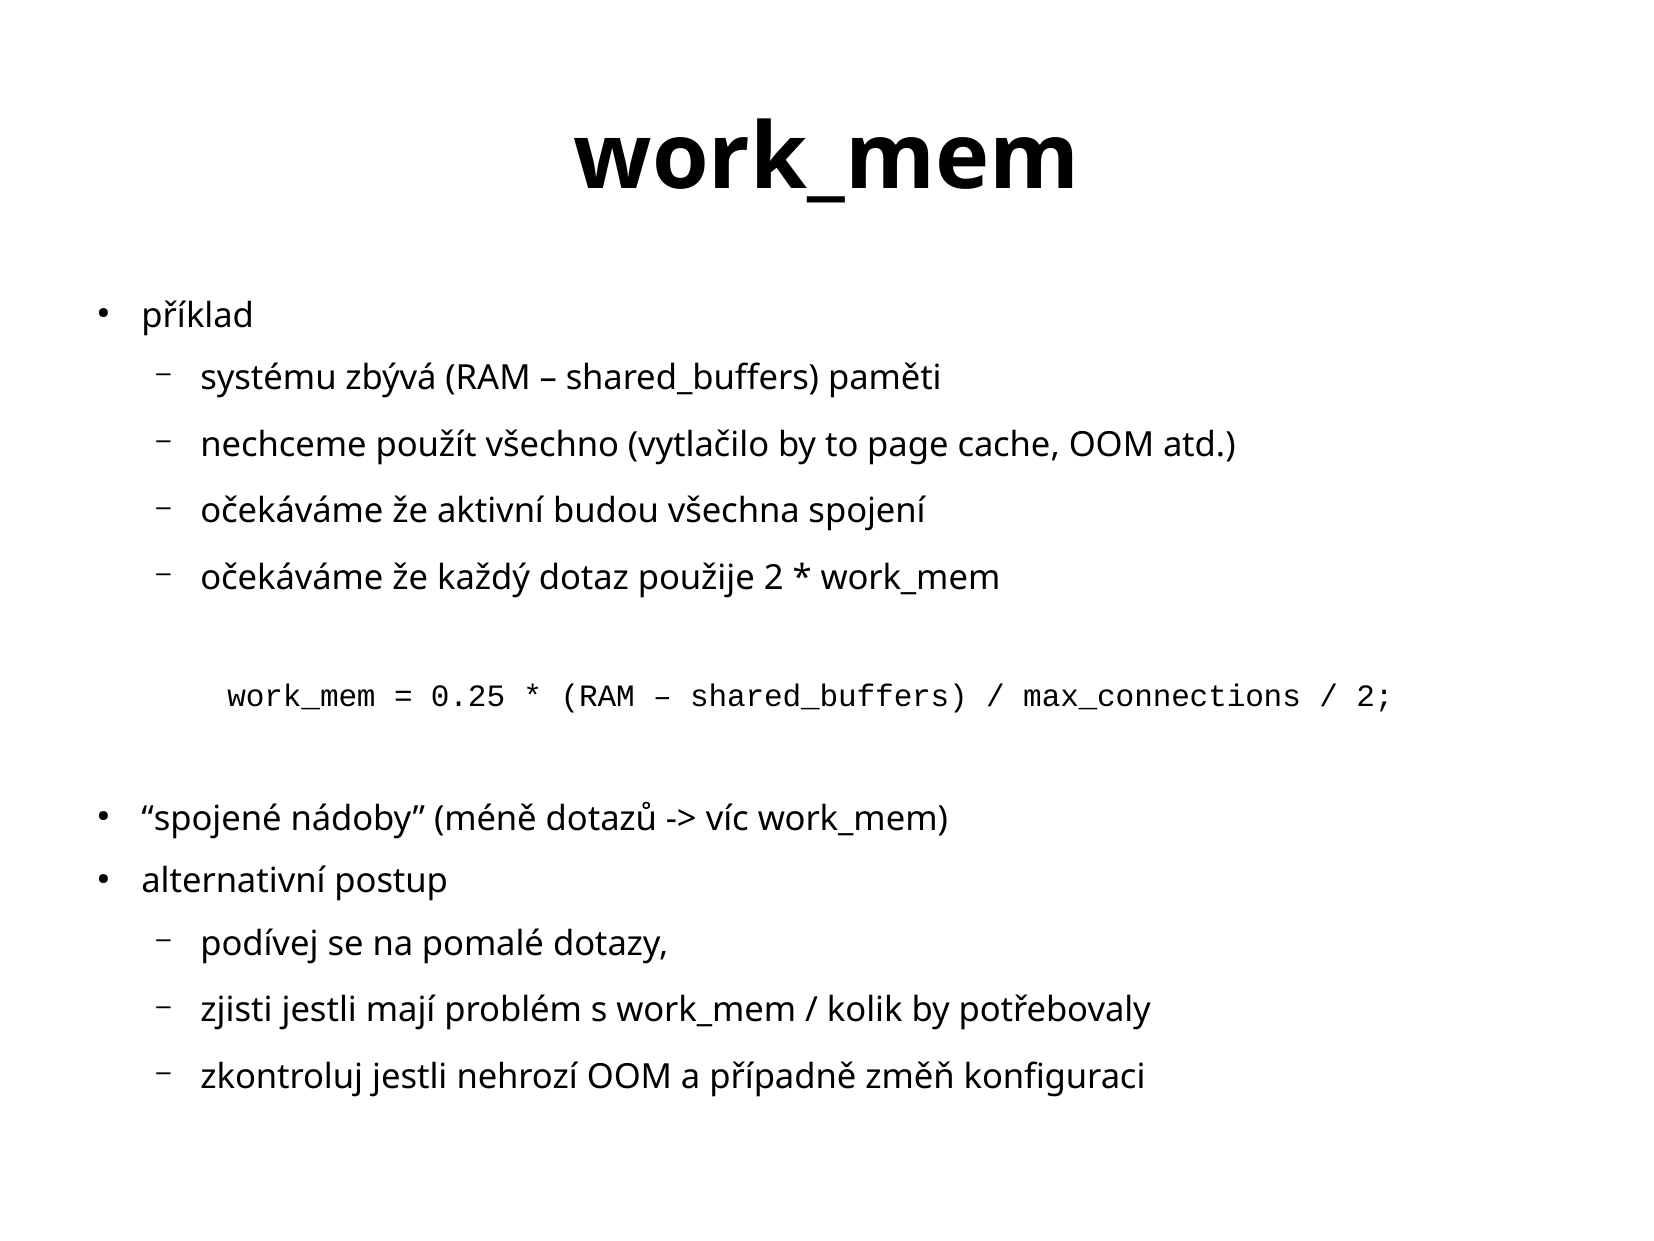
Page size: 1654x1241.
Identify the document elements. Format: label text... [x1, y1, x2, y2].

list příklad systému zbývá (RAM – shared_buffers) paměti nechceme použít všechno (vytlačilo by to page cache, OOM atd.) očekáváme že aktivní budou všechna spojení očekáváme že každý dotaz použije 2 * work_mem work_mem = 0.25 * (RAM – shared_buffers) / max_connections / 2; “spojené nádoby” (méně dotazů -> víc work_mem) alternativní postup podívej se na pomalé dotazy, zjisti jestli mají problém s work_mem / kolik by potřebovaly zkontroluj jestli nehrozí OOM a případně změň konfiguraci [82, 290, 1538, 1111]
title work_mem [82, 49, 1571, 257]
